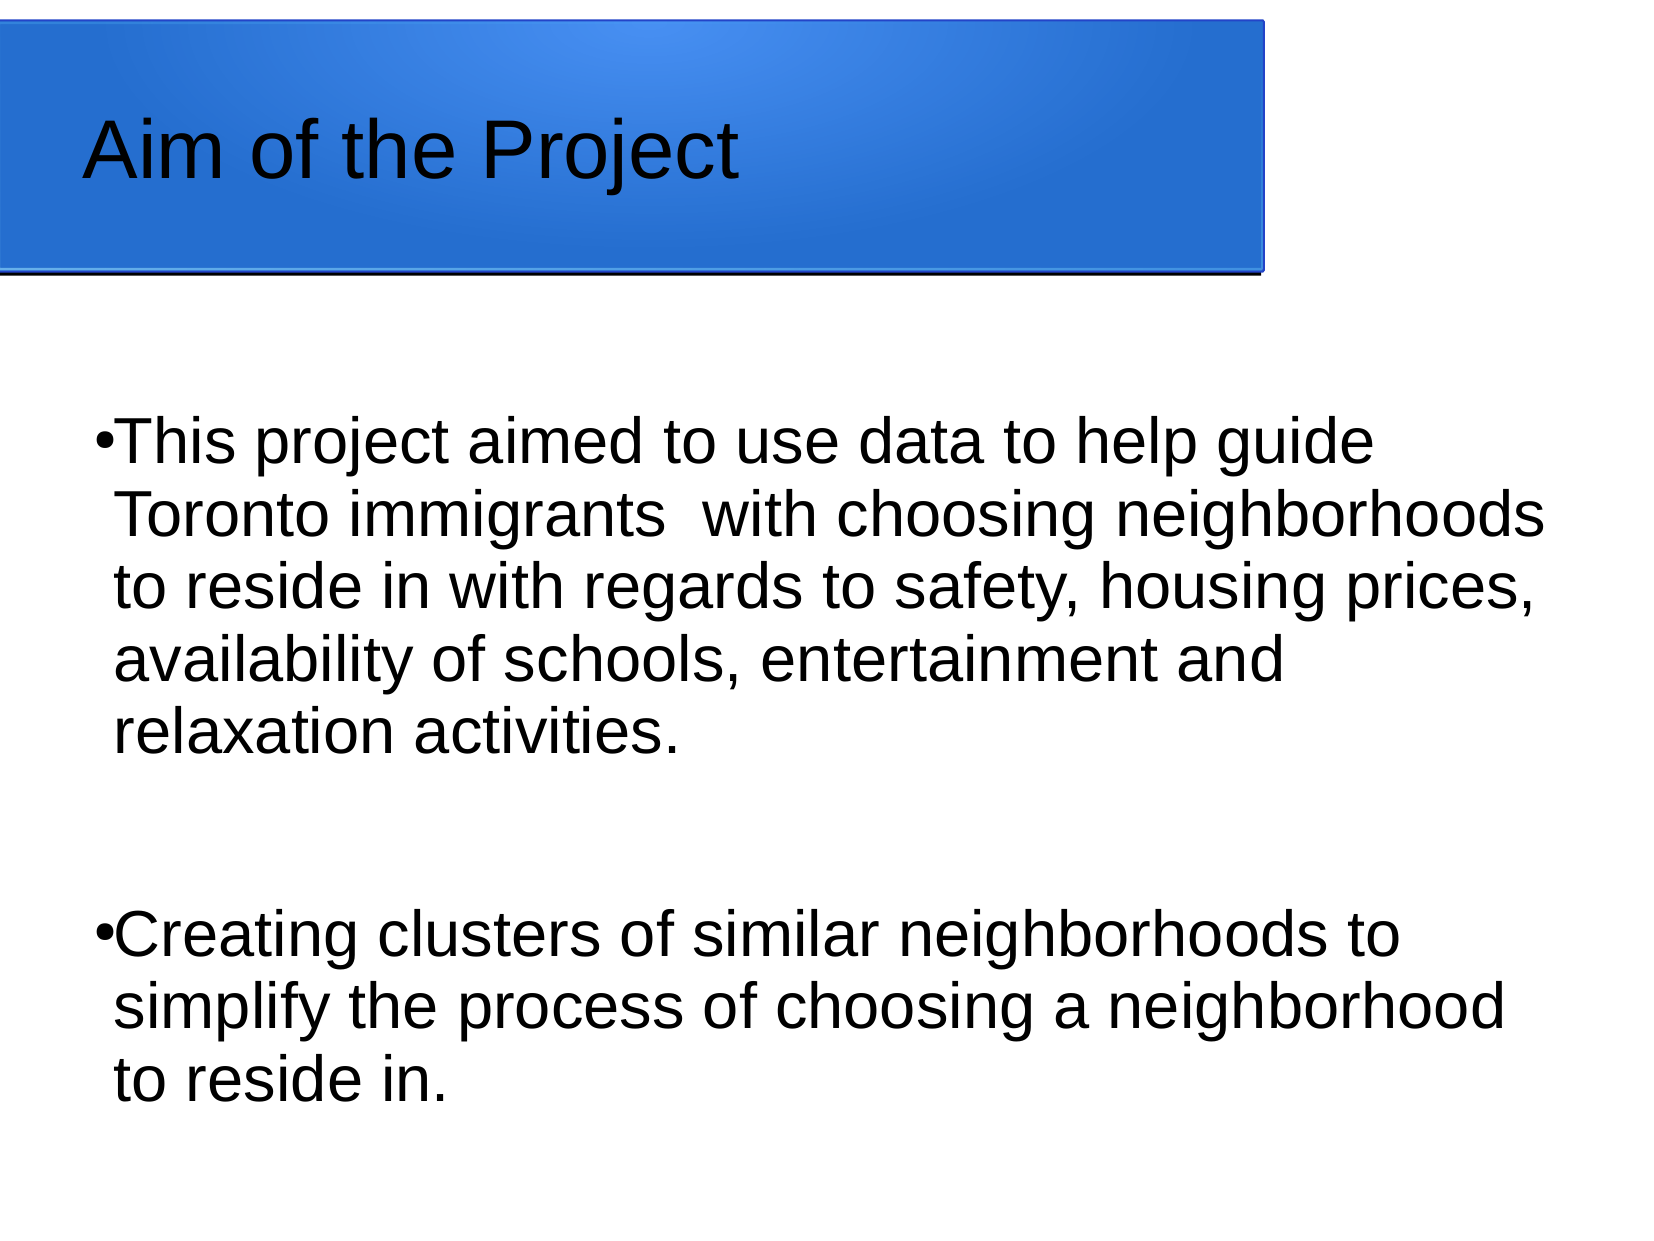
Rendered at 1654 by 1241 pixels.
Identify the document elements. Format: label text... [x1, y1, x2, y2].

title Aim of the Project [82, 47, 1235, 252]
list This project aimed to use data to help guide Toronto immigrants with choosing neighborhoods to reside in with regards to safety, housing prices, availability of schools, entertainment and relaxation activities. Creating clusters of similar neighborhoods to simplify the process of choosing a neighborhood to reside in. [86, 405, 1576, 1125]
